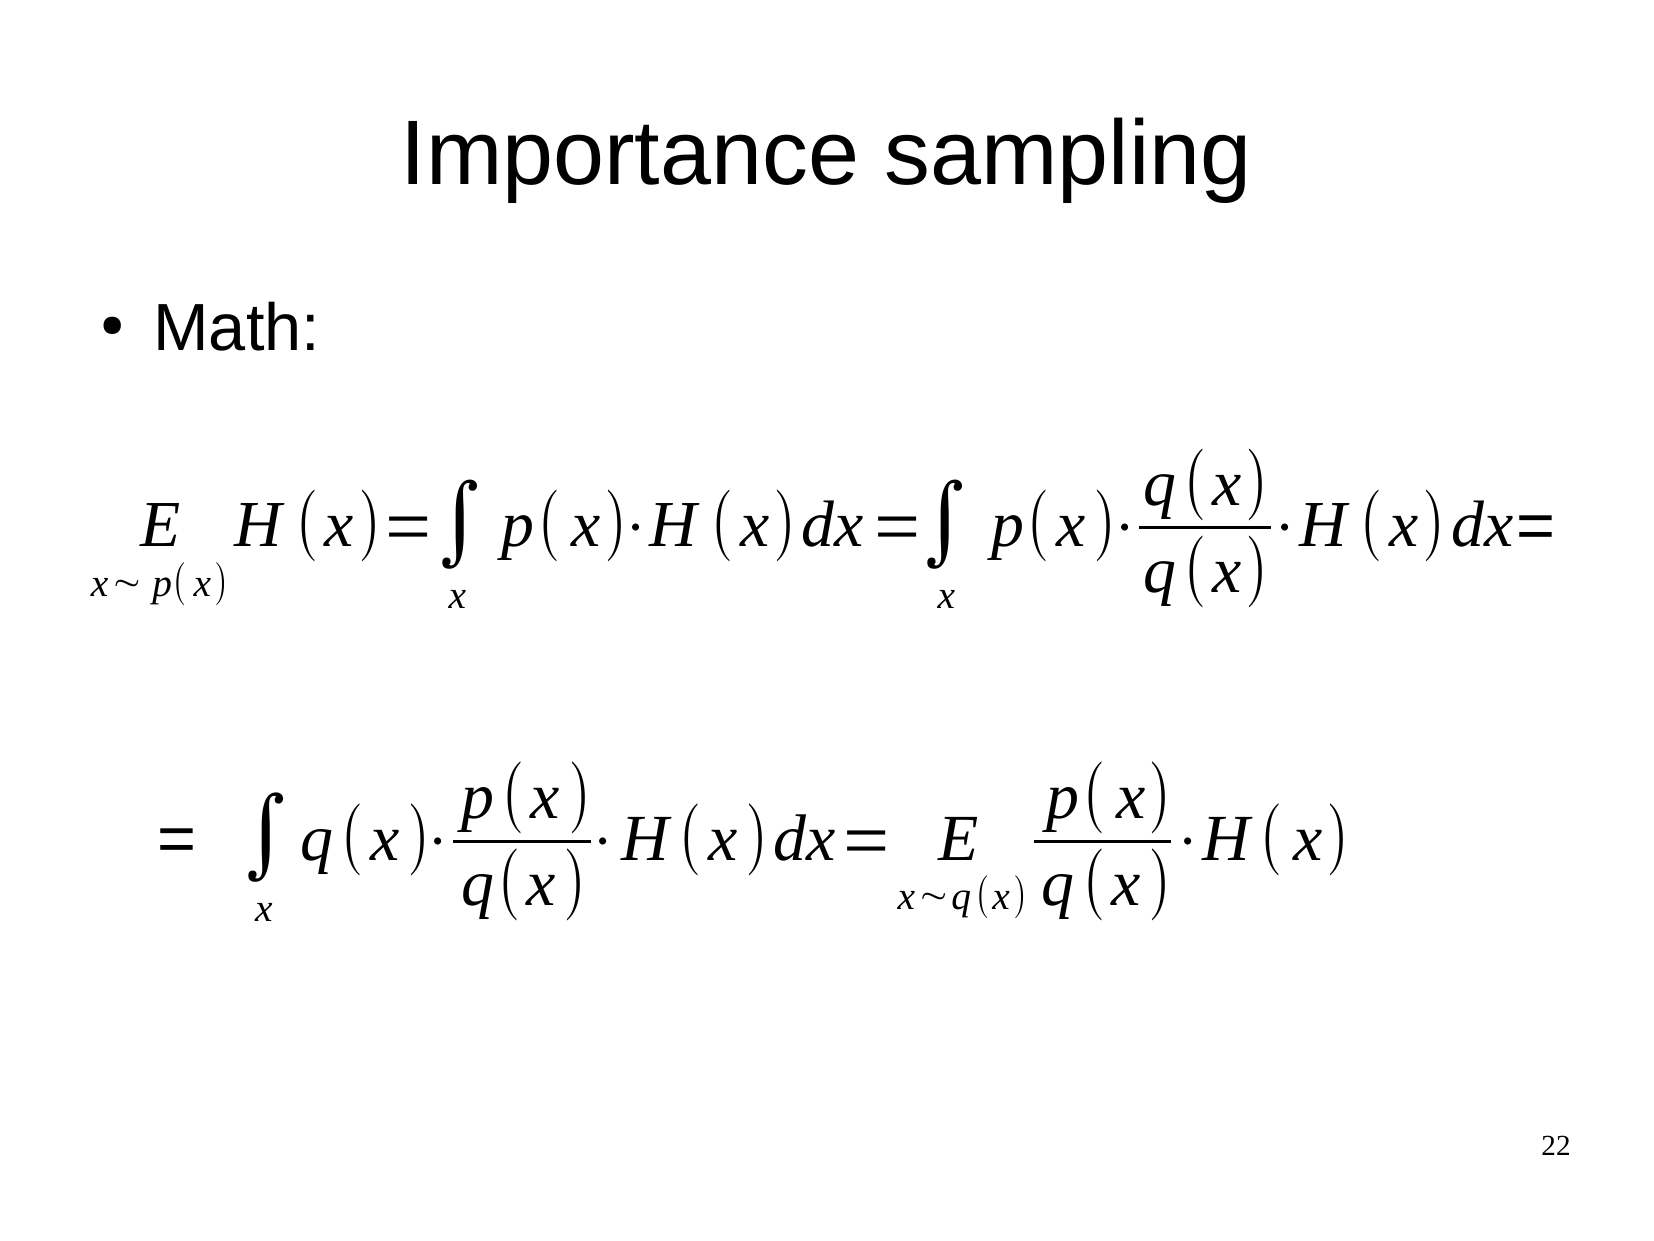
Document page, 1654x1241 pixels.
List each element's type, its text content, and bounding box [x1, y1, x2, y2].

chart [221, 757, 1365, 932]
list Math: [82, 290, 1571, 1010]
chart [74, 444, 1534, 619]
text_box = [1534, 480, 1570, 571]
title Importance sampling [82, 49, 1571, 257]
text_box = [142, 793, 212, 884]
